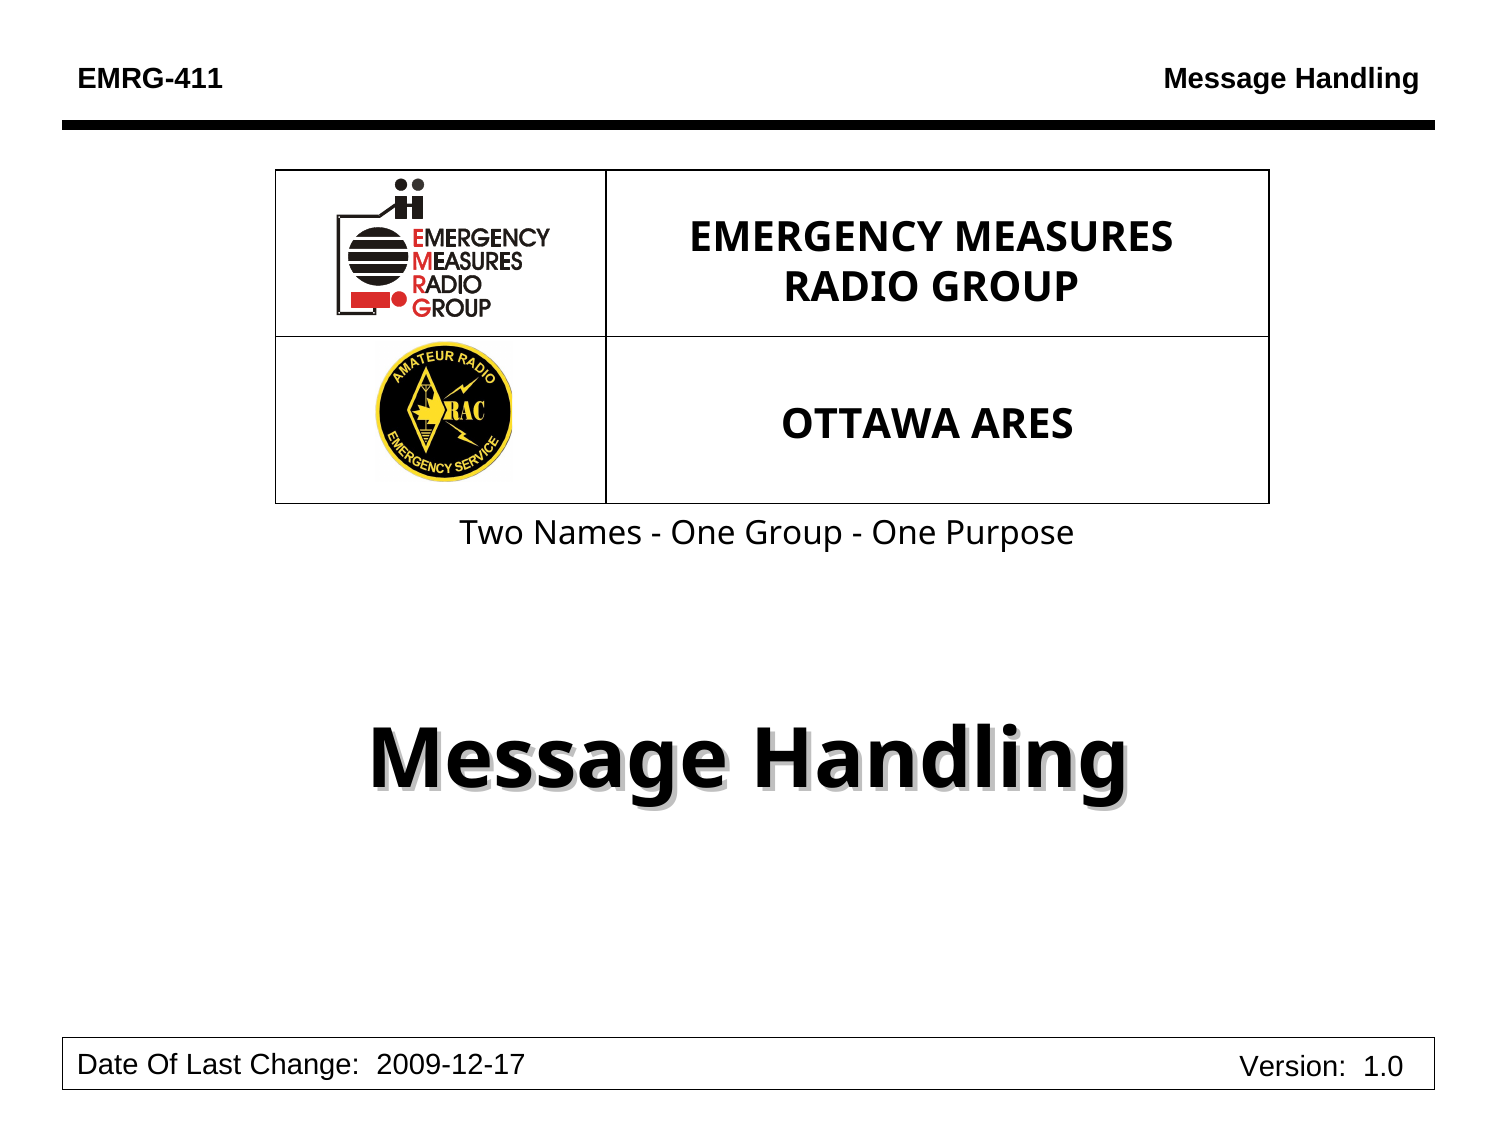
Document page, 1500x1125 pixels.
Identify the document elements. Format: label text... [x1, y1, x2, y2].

text_box Two Names - One Group - One Purpose [444, 503, 1091, 559]
text_box Message Handling [912, 51, 1435, 103]
text_box Version: 1.0 [1224, 1039, 1420, 1090]
text_box Message Handling [62, 696, 1435, 812]
picture [336, 178, 550, 317]
text_box Date Of Last Change: 2009-12-17 [62, 1037, 542, 1089]
text_box EMRG-411 [62, 51, 313, 103]
text_box OTTAWA ARES [766, 388, 1089, 455]
text_box EMERGENCY MEASURES RADIO GROUP [637, 201, 1226, 318]
chart [375, 341, 513, 482]
